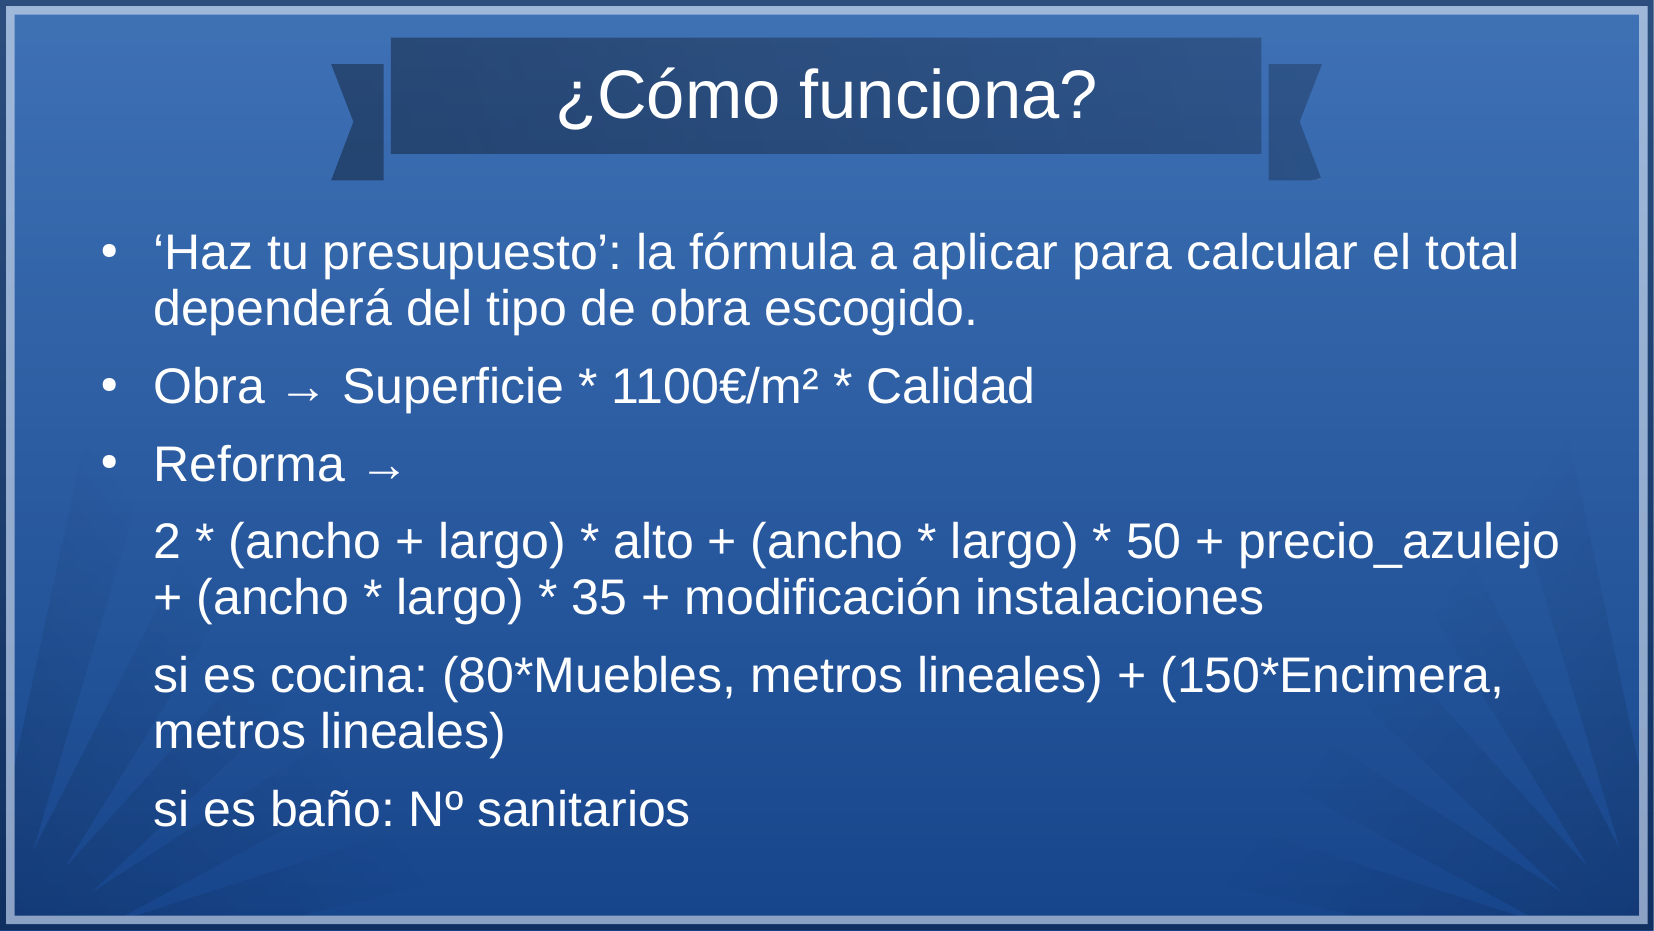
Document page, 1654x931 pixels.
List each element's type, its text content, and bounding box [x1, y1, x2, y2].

title ¿Cómo funciona? [389, 35, 1264, 154]
list ‘Haz tu presupuesto’: la fórmula a aplicar para calcular el total dependerá del tipo de obra escogido. Obra → Superficie * 1100€/m² * Calidad Reforma → 2 * (ancho + largo) * alto + (ancho * largo) * 50 + precio_azulejo + (ancho * largo) * 35 + modificación instalaciones si es cocina: (80*Muebles, metros lineales) + (150*Encimera, metros lineales) si es baño: Nº sanitarios [82, 224, 1571, 848]
